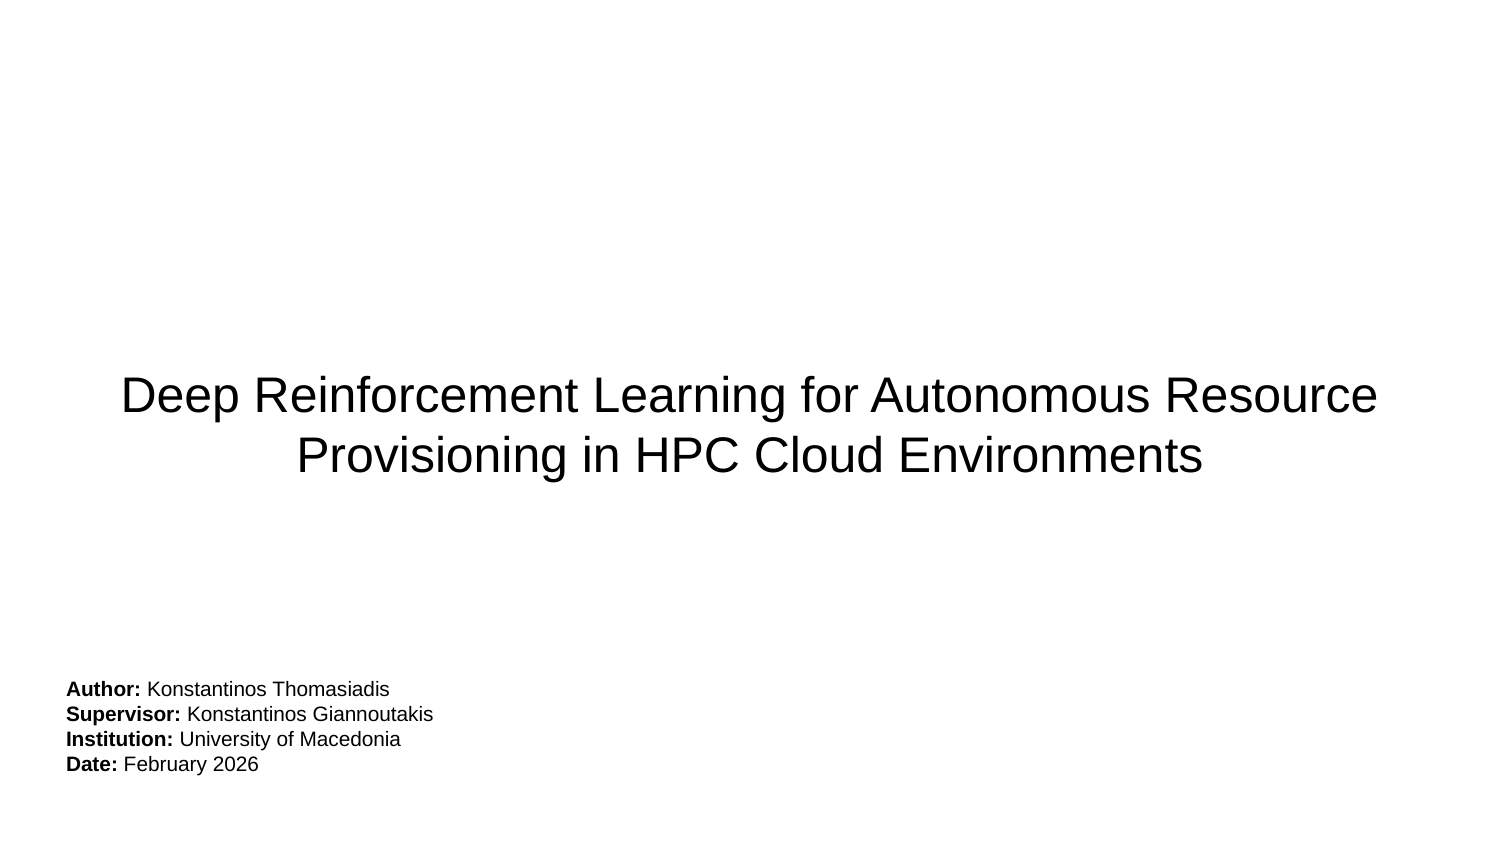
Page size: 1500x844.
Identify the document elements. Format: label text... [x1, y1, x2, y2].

title Deep Reinforcement Learning for Autonomous Resource Provisioning in HPC Cloud Environments [51, 345, 1449, 498]
subtitle Author: Konstantinos Thomasiadis Supervisor: Konstantinos Giannoutakis Institution: University of Macedonia Date: February 2026 [51, 661, 1449, 791]
